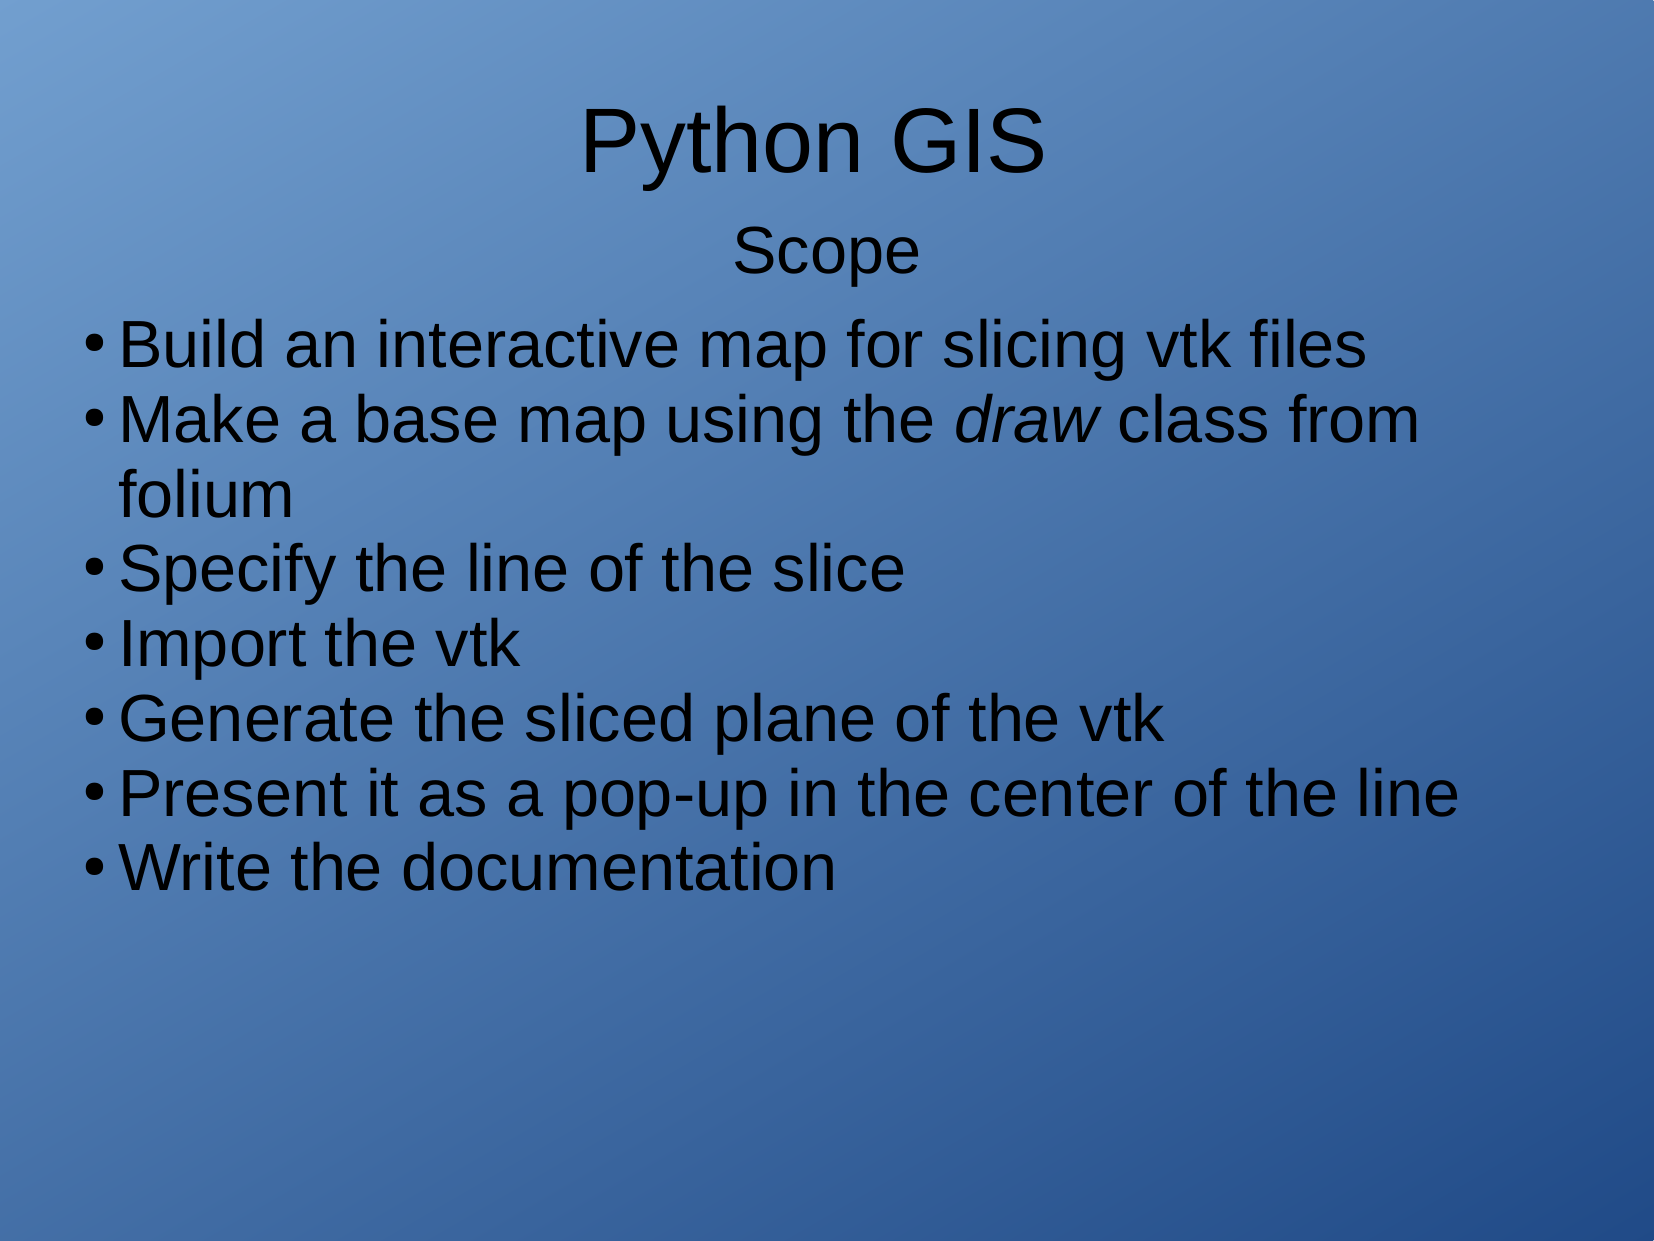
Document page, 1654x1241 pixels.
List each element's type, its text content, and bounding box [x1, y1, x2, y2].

text_box Build an interactive map for slicing vtk files Make a base map using the draw class from folium Specify the line of the slice Import the vtk Generate the sliced plane of the vtk Present it as a pop-up in the center of the line Write the documentation [82, 307, 1571, 1241]
title Python GIS [82, 37, 1571, 199]
subtitle Scope [82, 199, 1571, 302]
